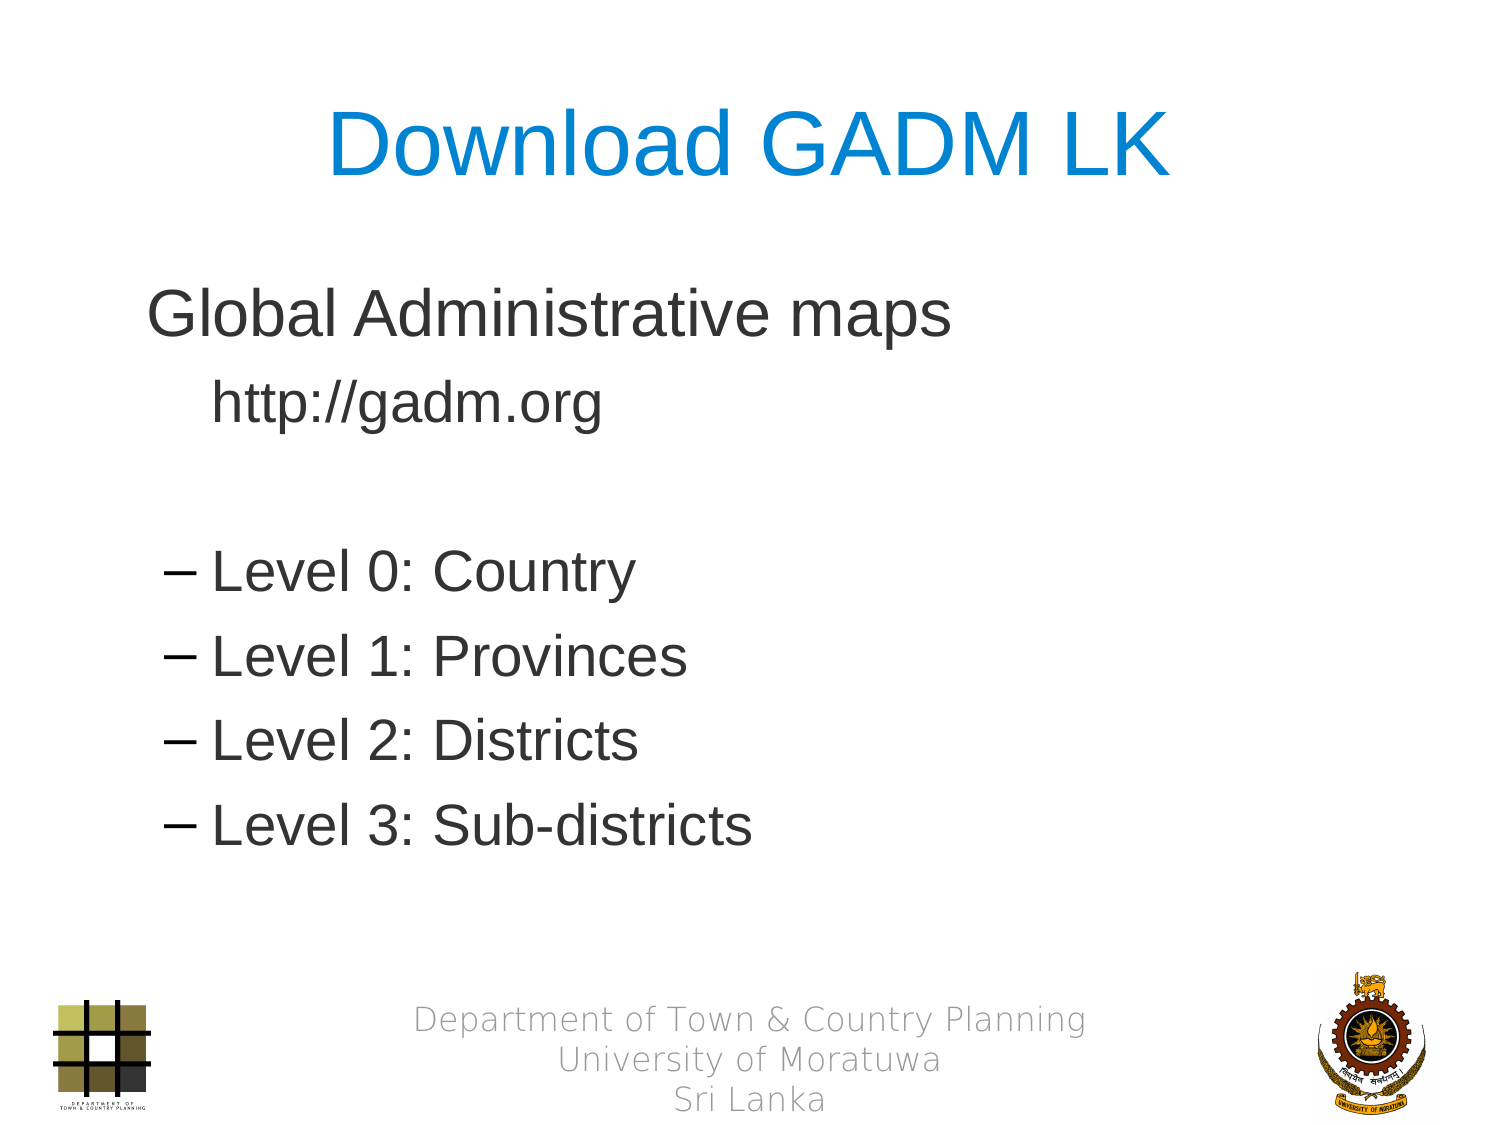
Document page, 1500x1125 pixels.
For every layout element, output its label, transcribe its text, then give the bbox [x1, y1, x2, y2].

list Global Administrative maps http://gadm.org Level 0: Country Level 1: Provinces Level 2: Districts Level 3: Sub-districts [75, 262, 1426, 916]
picture [53, 1000, 151, 1110]
picture [1312, 966, 1435, 1125]
title Download GADM LK [75, 45, 1426, 233]
